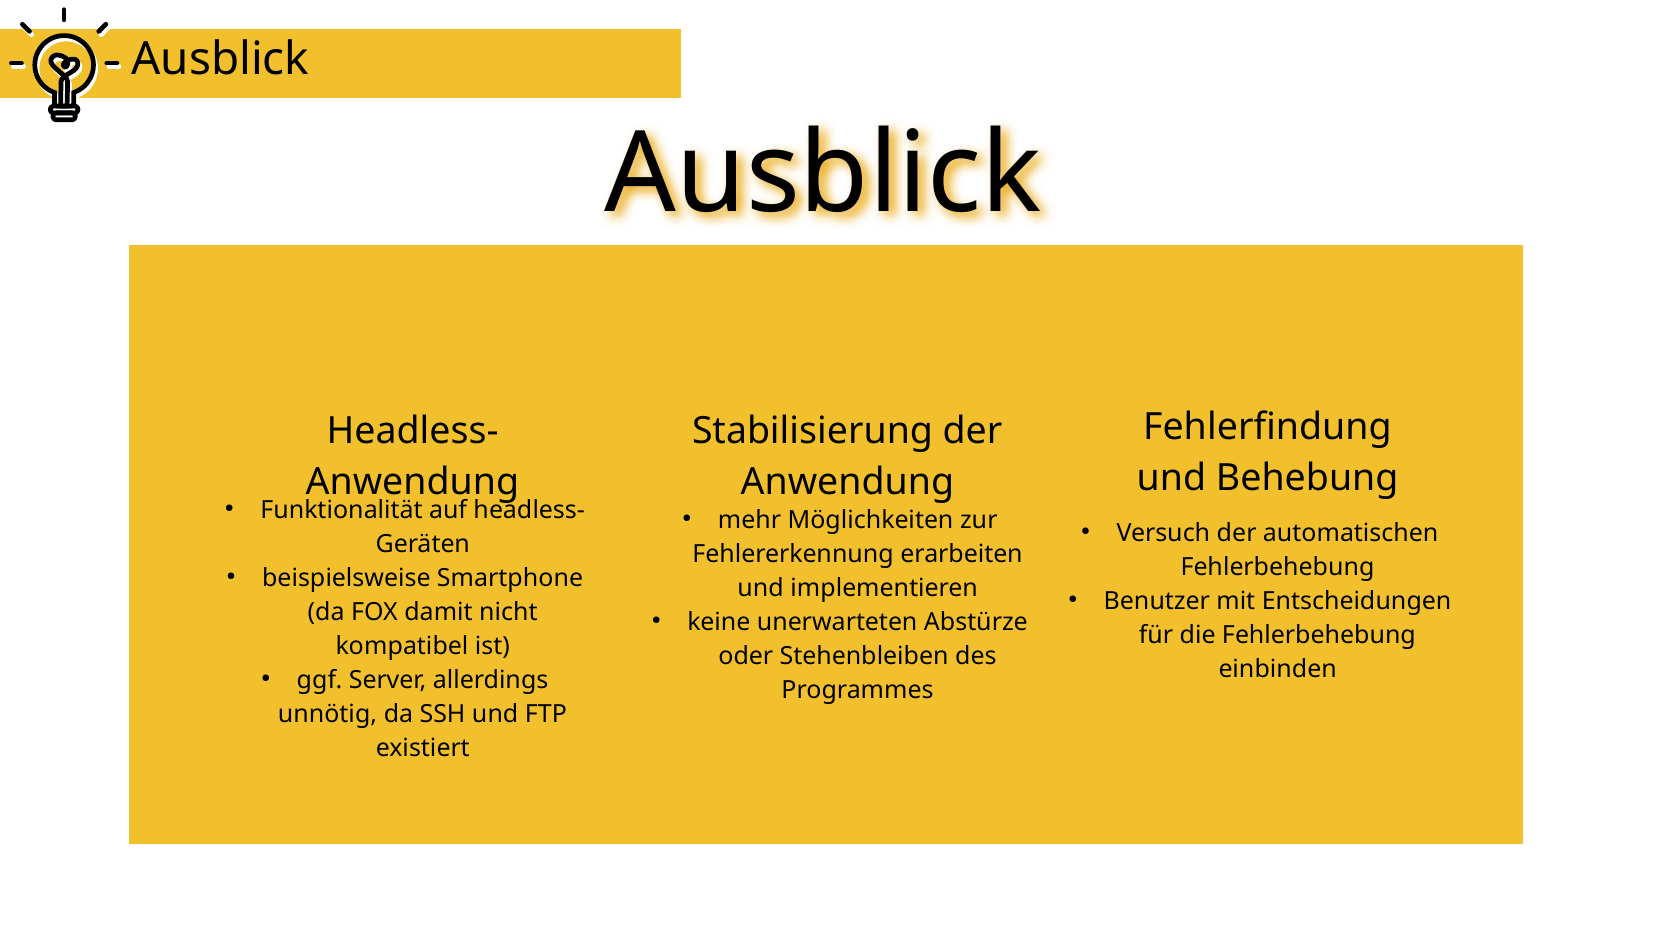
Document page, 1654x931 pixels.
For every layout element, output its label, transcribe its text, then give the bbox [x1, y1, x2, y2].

title Stabilisierung der Anwendung [690, 411, 1006, 484]
text_box Funktionalität auf headless-Geräten beispielsweise Smartphone (da FOX damit nicht kompatibel ist) ggf. Server, allerdings unnötig, da SSH und FTP existiert [210, 508, 601, 747]
text_box mehr Möglichkeiten zur Fehlererkennung erarbeiten und implementieren keine unerwarteten Abstürze oder Stehenbleiben des Programmes [645, 484, 1036, 723]
title Ausblick [265, 88, 1381, 248]
title Fehlerfindung und Behebung [1110, 407, 1426, 480]
title Headless-Anwendung [255, 411, 571, 499]
text_box Versuch der automatischen Fehlerbehebung Benutzer mit Entscheidungen für die Fehlerbehebung einbinden [1065, 480, 1456, 719]
title Ausblick [131, 16, 578, 97]
